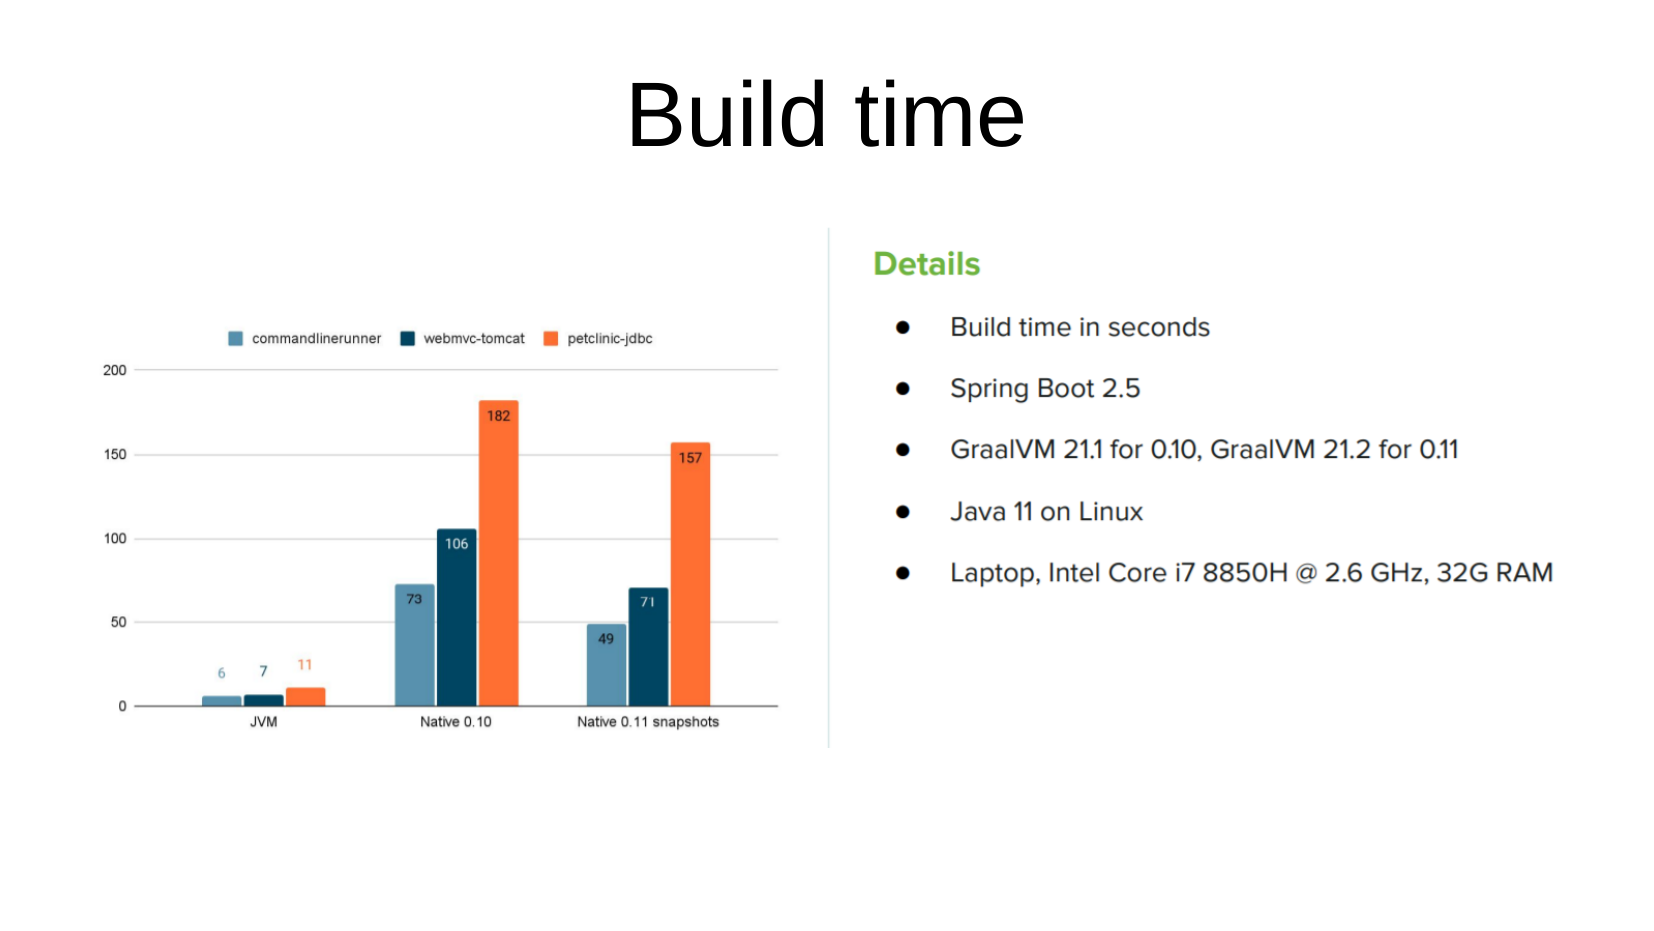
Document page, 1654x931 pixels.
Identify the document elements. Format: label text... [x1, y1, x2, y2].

title Build time [82, 37, 1571, 193]
picture [82, 226, 1571, 748]
